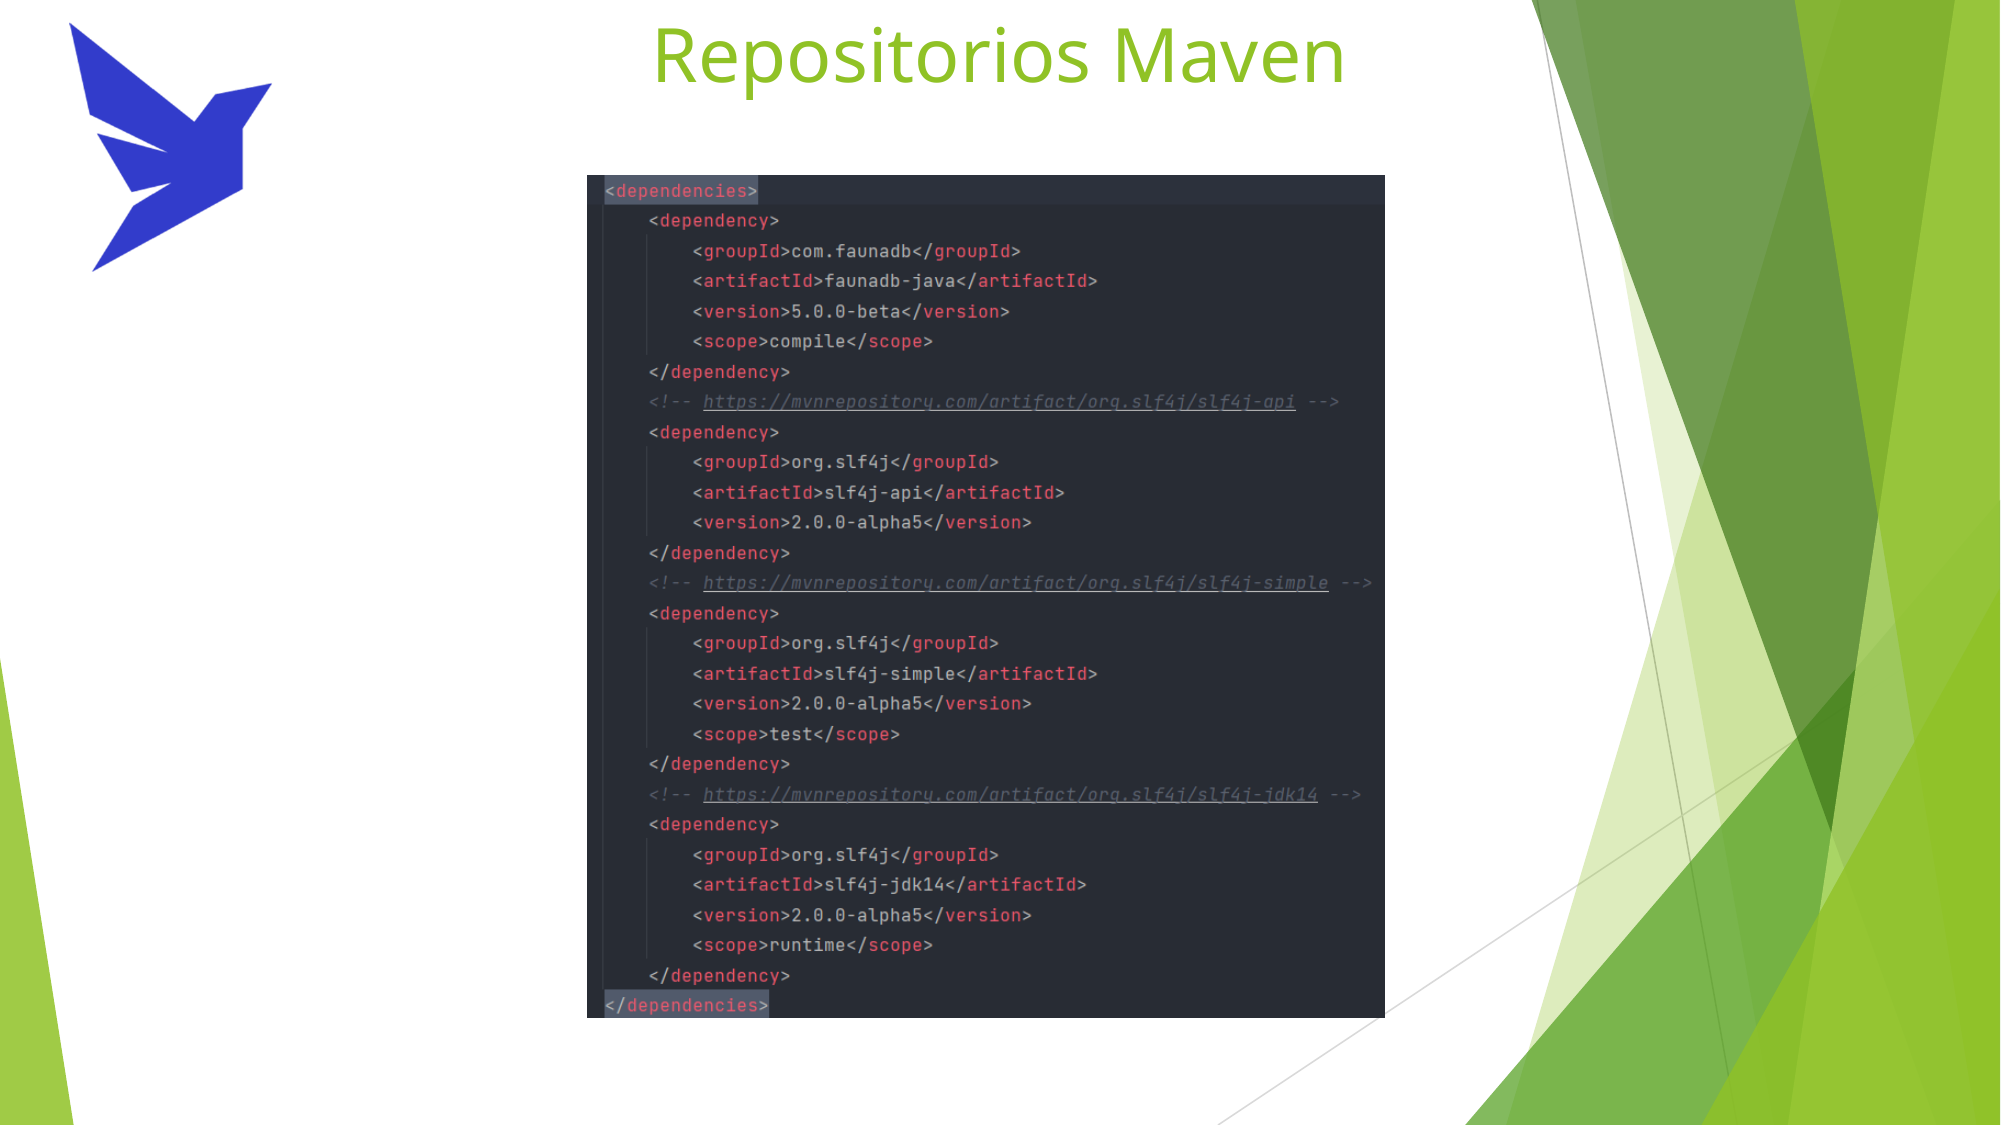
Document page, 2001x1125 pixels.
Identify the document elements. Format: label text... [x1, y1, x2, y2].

title Repositorios Maven [137, 0, 1863, 112]
picture [587, 175, 1385, 1018]
picture [69, 22, 320, 272]
